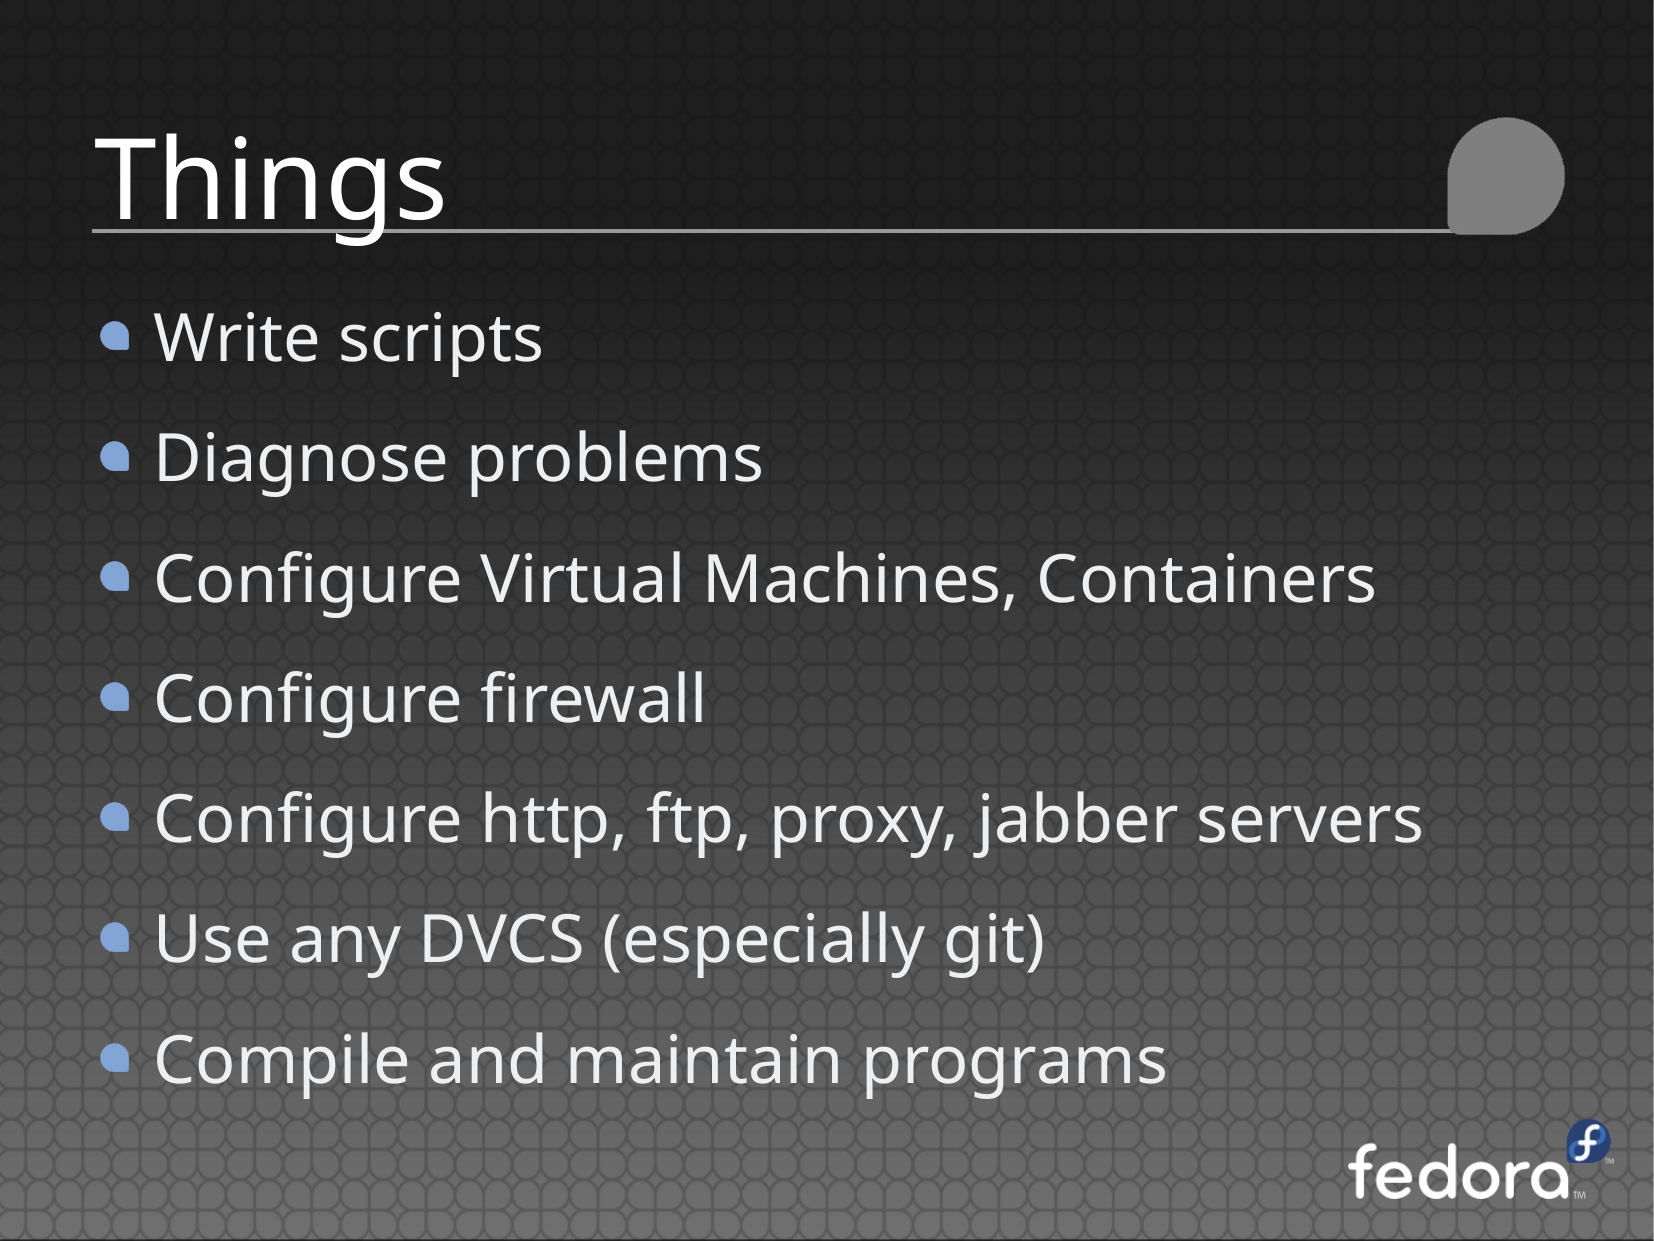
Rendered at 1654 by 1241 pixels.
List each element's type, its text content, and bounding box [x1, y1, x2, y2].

title Things [94, 100, 1426, 251]
picture [0, 0, 1654, 1241]
list Write scripts Diagnose problems Configure Virtual Machines, Containers Configure firewall Configure http, ftp, proxy, jabber servers Use any DVCS (especially git) Compile and maintain programs [82, 290, 1571, 1094]
